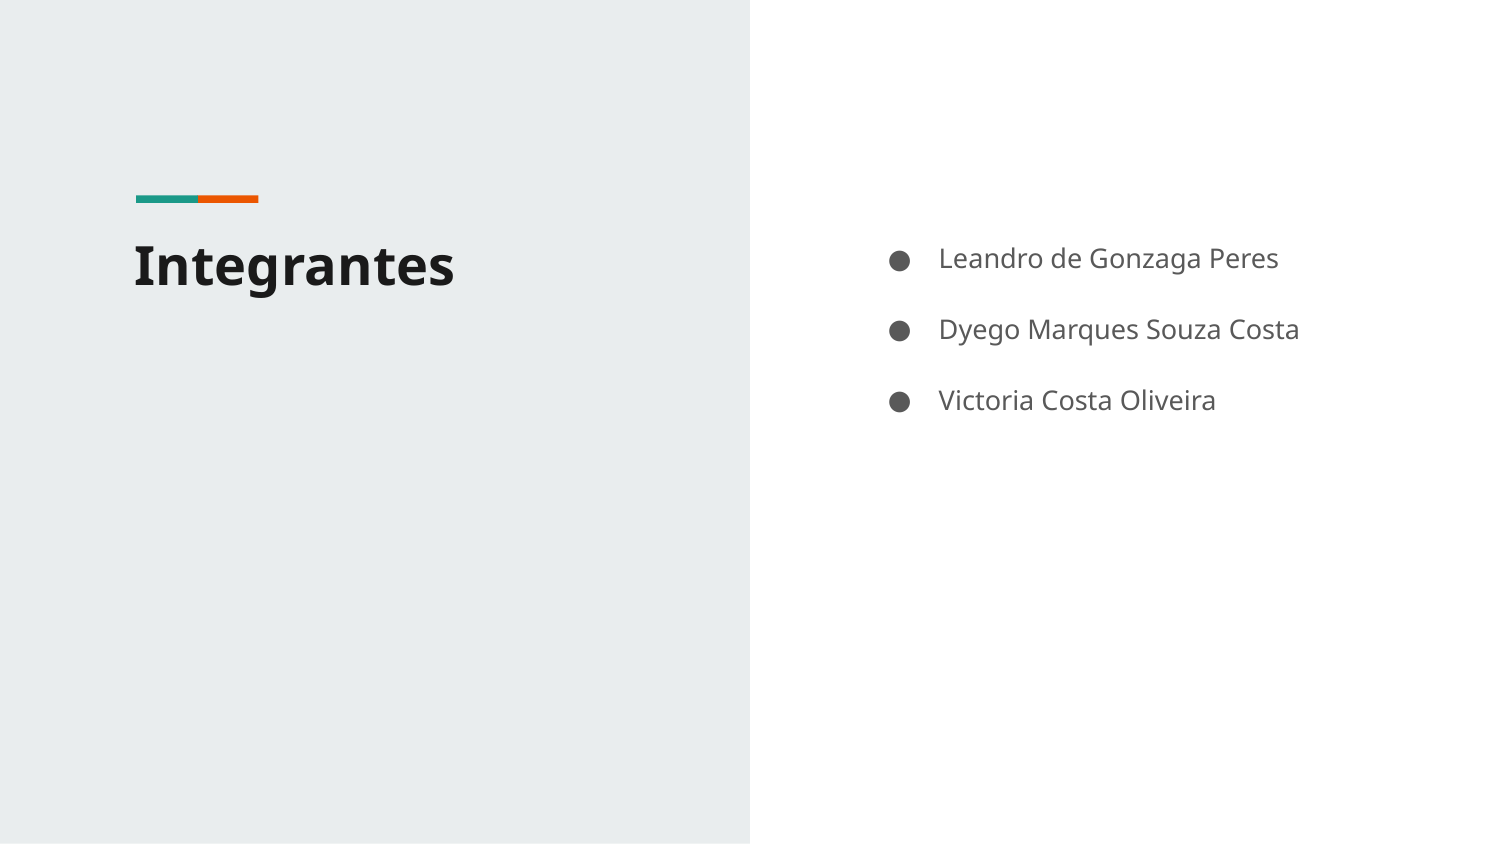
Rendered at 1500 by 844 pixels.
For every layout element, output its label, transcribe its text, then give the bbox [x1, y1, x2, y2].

list Leandro de Gonzaga Peres Dyego Marques Souza Costa Victoria Costa Oliveira [848, 221, 1403, 719]
title Integrantes [119, 216, 662, 494]
